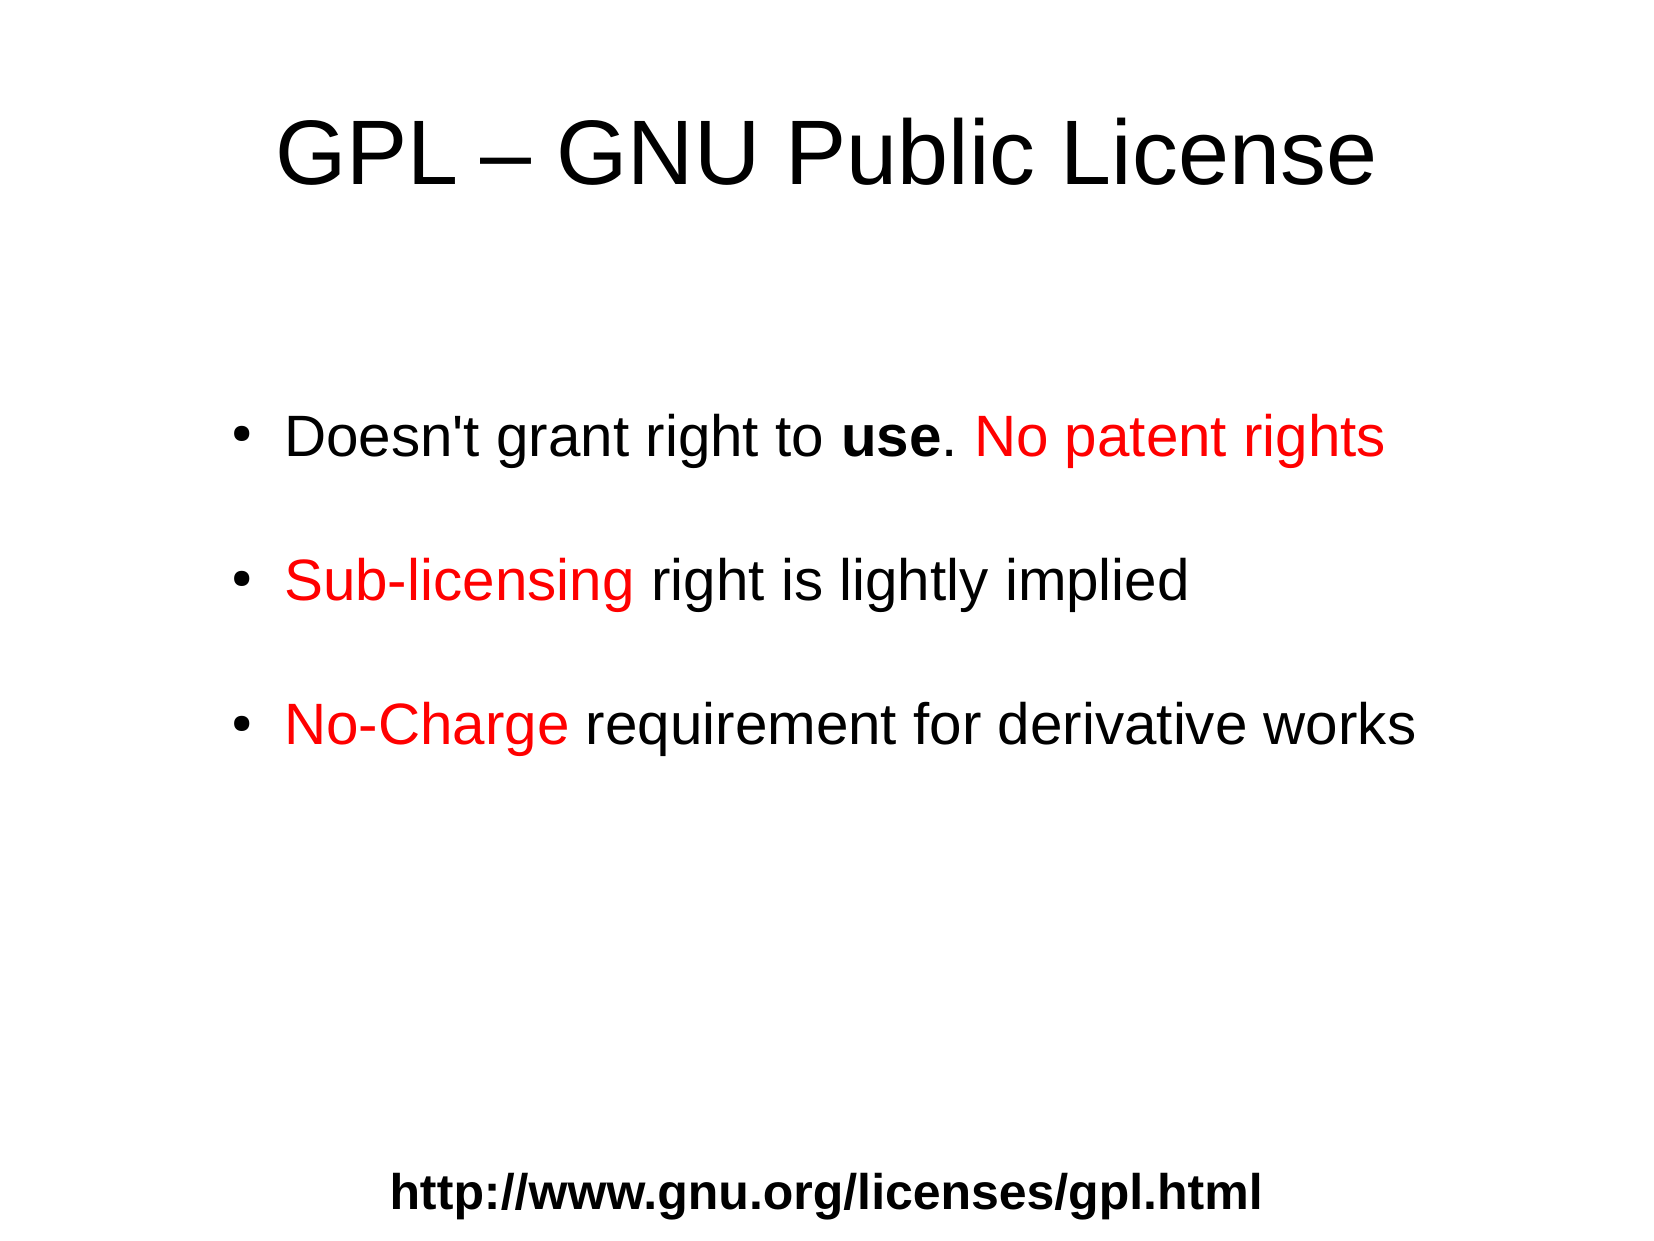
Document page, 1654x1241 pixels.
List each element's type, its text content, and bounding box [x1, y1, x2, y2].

text_box http://www.gnu.org/licenses/gpl.html [192, 1156, 1461, 1229]
list Doesn't grant right to use. No patent rights Sub-licensing right is lightly implied No-Charge requirement for derivative works [198, 395, 1518, 969]
title GPL – GNU Public License [82, 49, 1571, 257]
